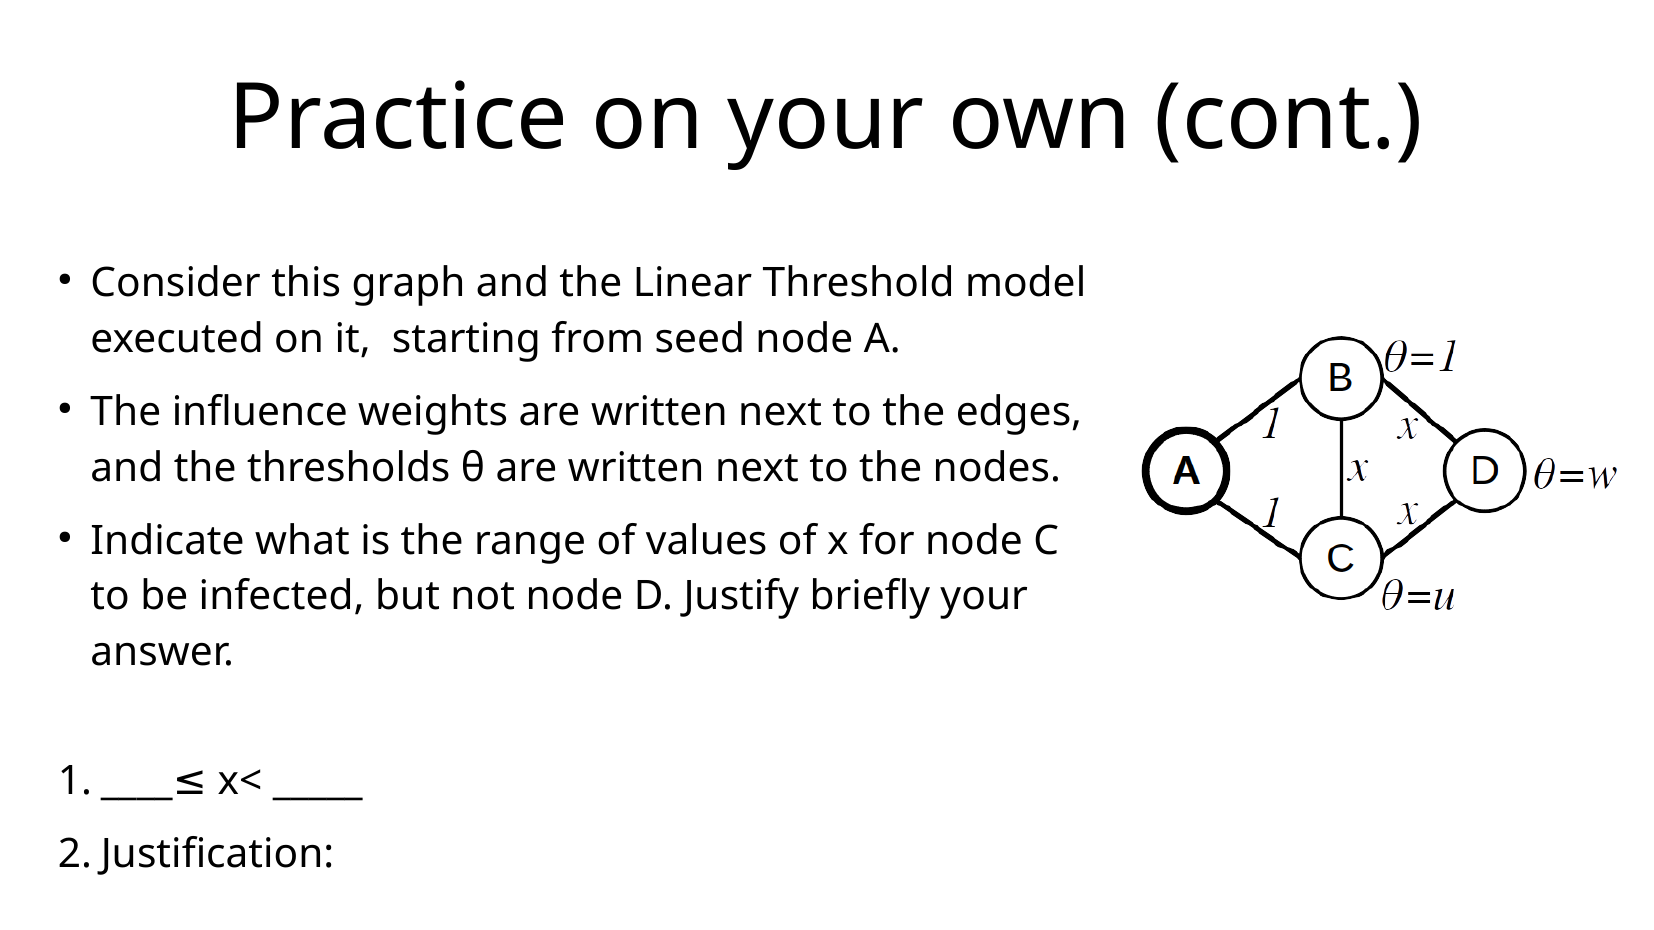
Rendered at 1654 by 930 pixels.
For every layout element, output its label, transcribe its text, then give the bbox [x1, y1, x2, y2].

picture [1133, 299, 1636, 631]
list Consider this graph and the Linear Threshold model executed on it, starting from seed node A. The influence weights are written next to the edges, and the thresholds θ are written next to the nodes. Indicate what is the range of values of x for node C to be infected, but not node D. Justify briefly your answer. ____≤ x< _____ Justification: [47, 252, 1105, 901]
title Practice on your own (cont.) [82, 1, 1571, 225]
